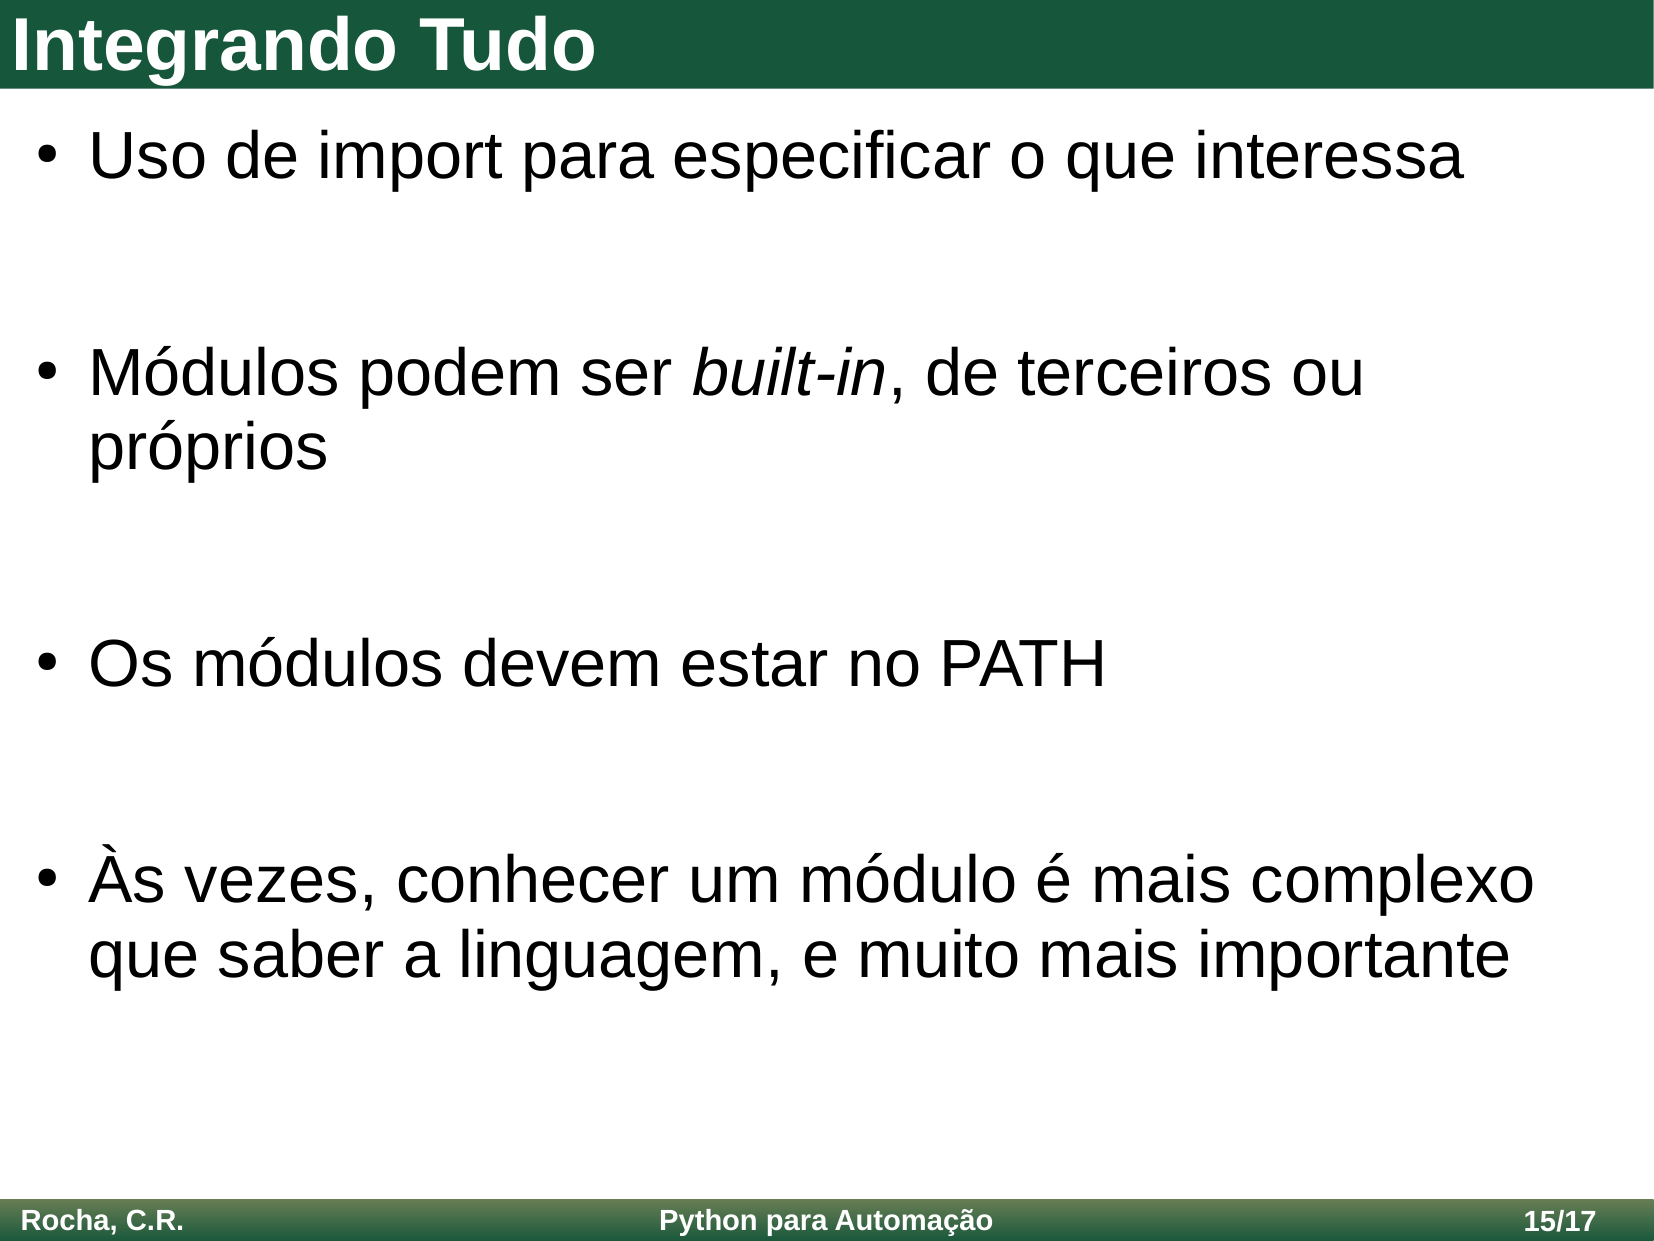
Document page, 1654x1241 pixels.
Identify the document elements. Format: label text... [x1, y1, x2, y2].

title Integrando Tudo [11, 0, 1625, 89]
list Uso de import para especificar o que interessa Módulos podem ser built-in, de terceiros ou próprios Os módulos devem estar no PATH Às vezes, conhecer um módulo é mais complexo que saber a linguagem, e muito mais importante [17, 118, 1625, 1123]
